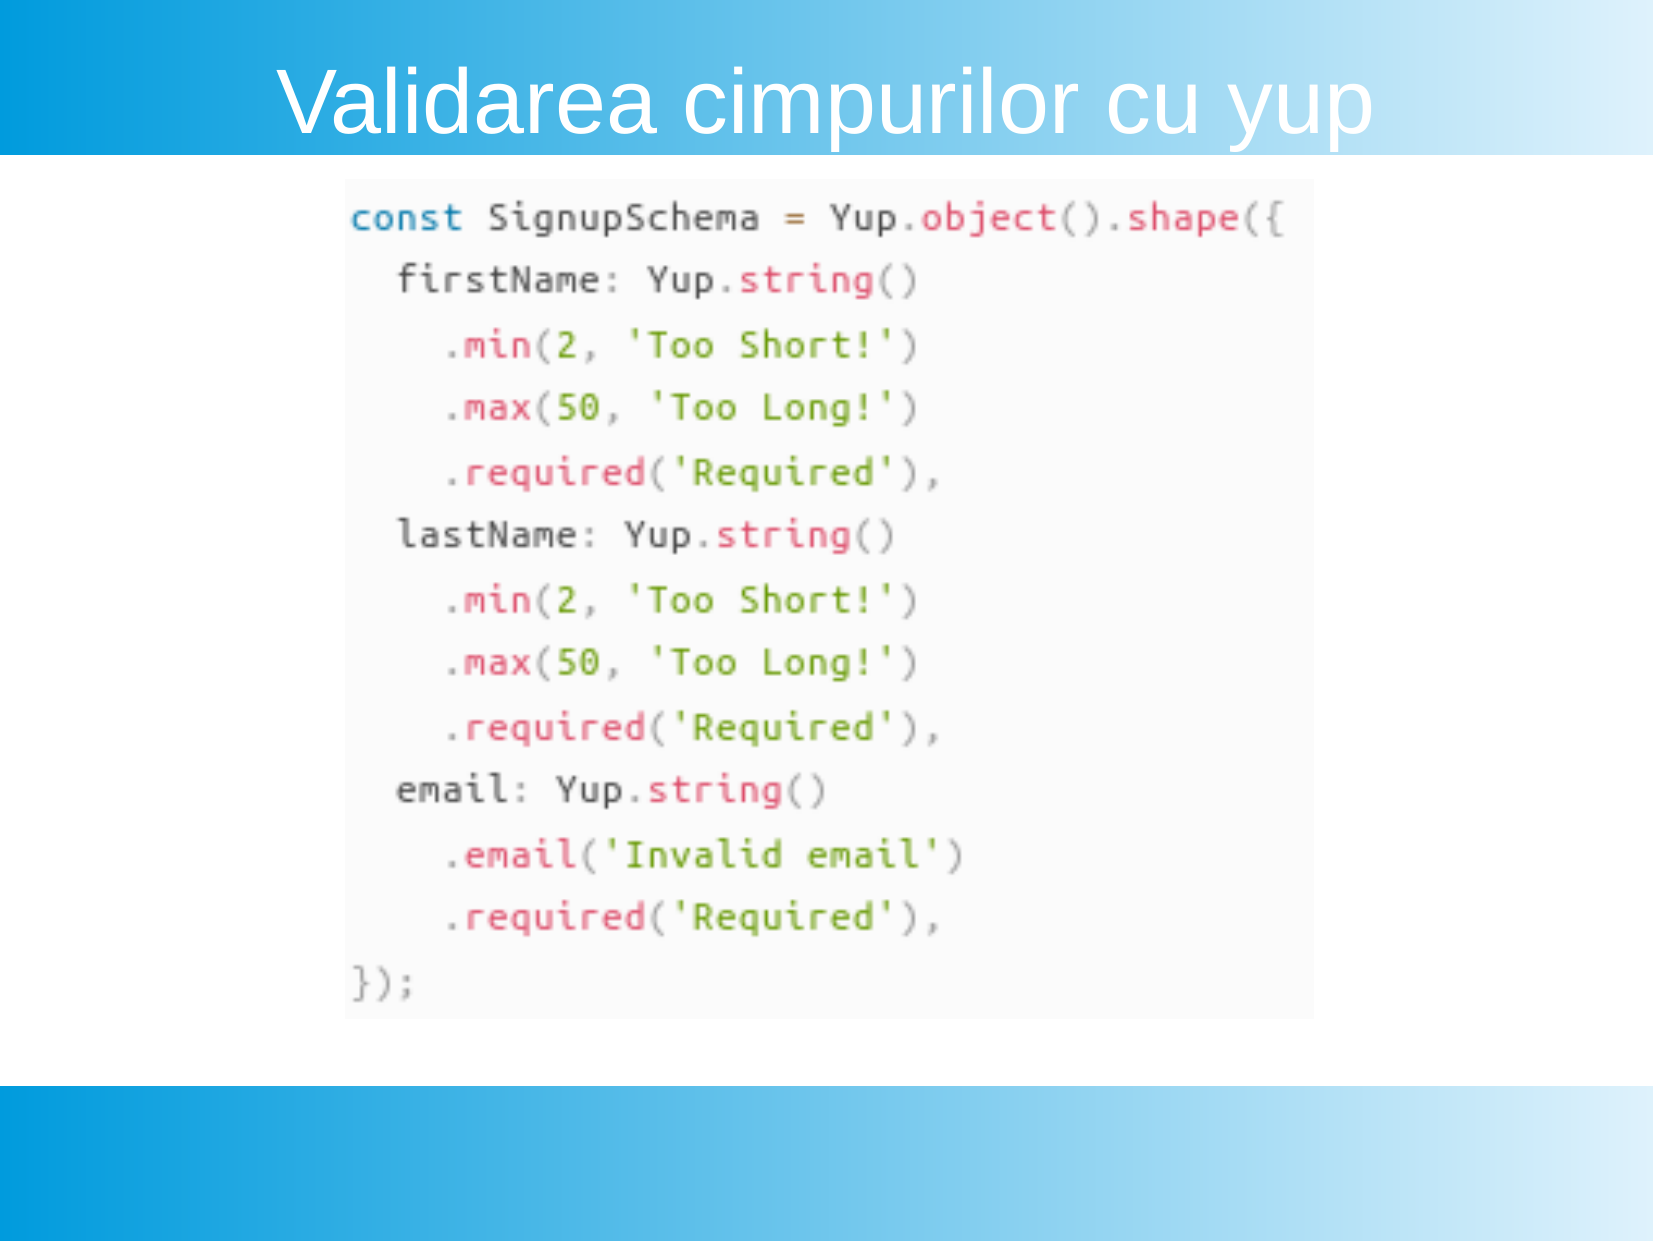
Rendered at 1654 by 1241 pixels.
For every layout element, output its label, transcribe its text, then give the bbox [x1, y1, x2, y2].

title Validarea cimpurilor cu yup [82, 49, 1571, 155]
picture [345, 179, 1314, 1019]
